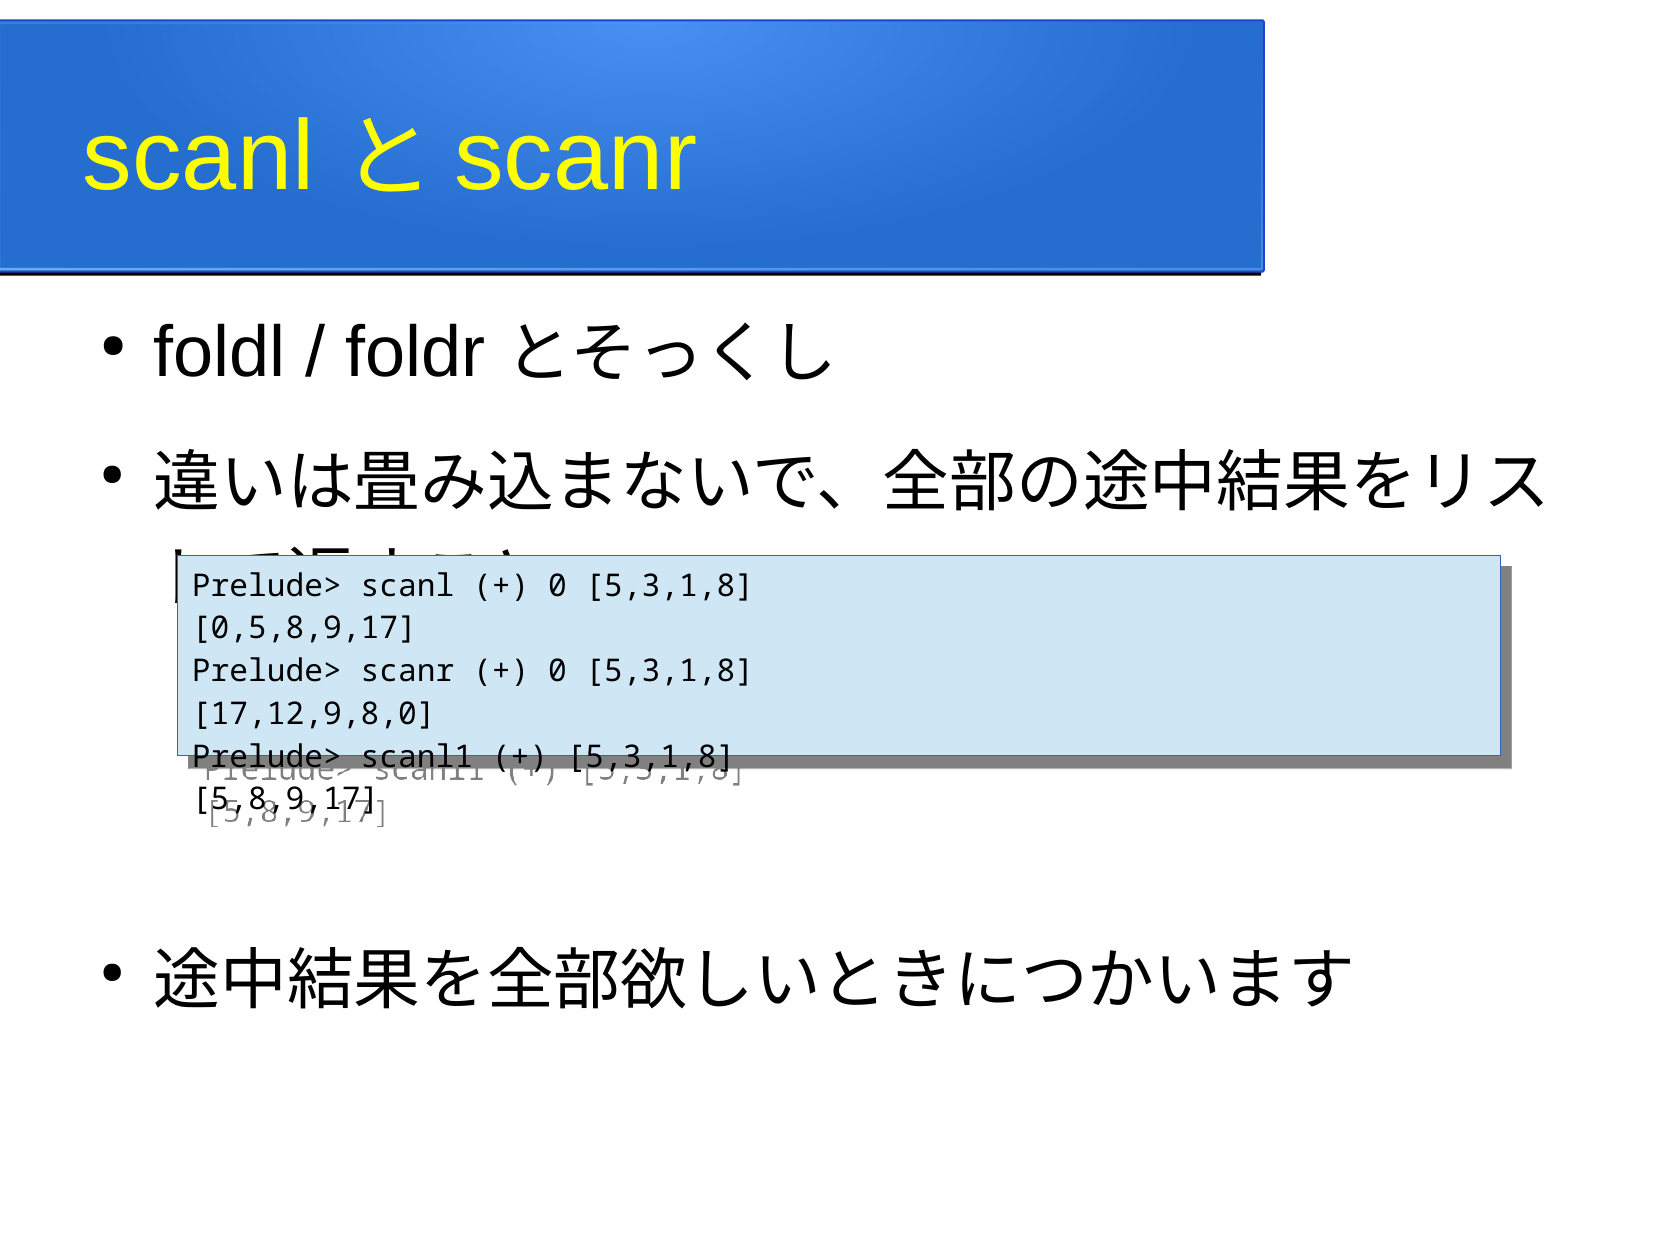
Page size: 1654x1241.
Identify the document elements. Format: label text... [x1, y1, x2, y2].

text_box Prelude> scanl (+) 0 [5,3,1,8] [0,5,8,9,17] Prelude> scanr (+) 0 [5,3,1,8] [17,12,9,8,0] Prelude> scanl1 (+) [5,3,1,8] [5,8,9,17] [177, 555, 1501, 756]
list foldl / foldr とそっくし 違いは畳み込まないで、全部の途中結果をリストで返すこと 途中結果を全部欲しいときにつかいます [82, 299, 1571, 1099]
title scanl と scanr [82, 47, 1235, 252]
